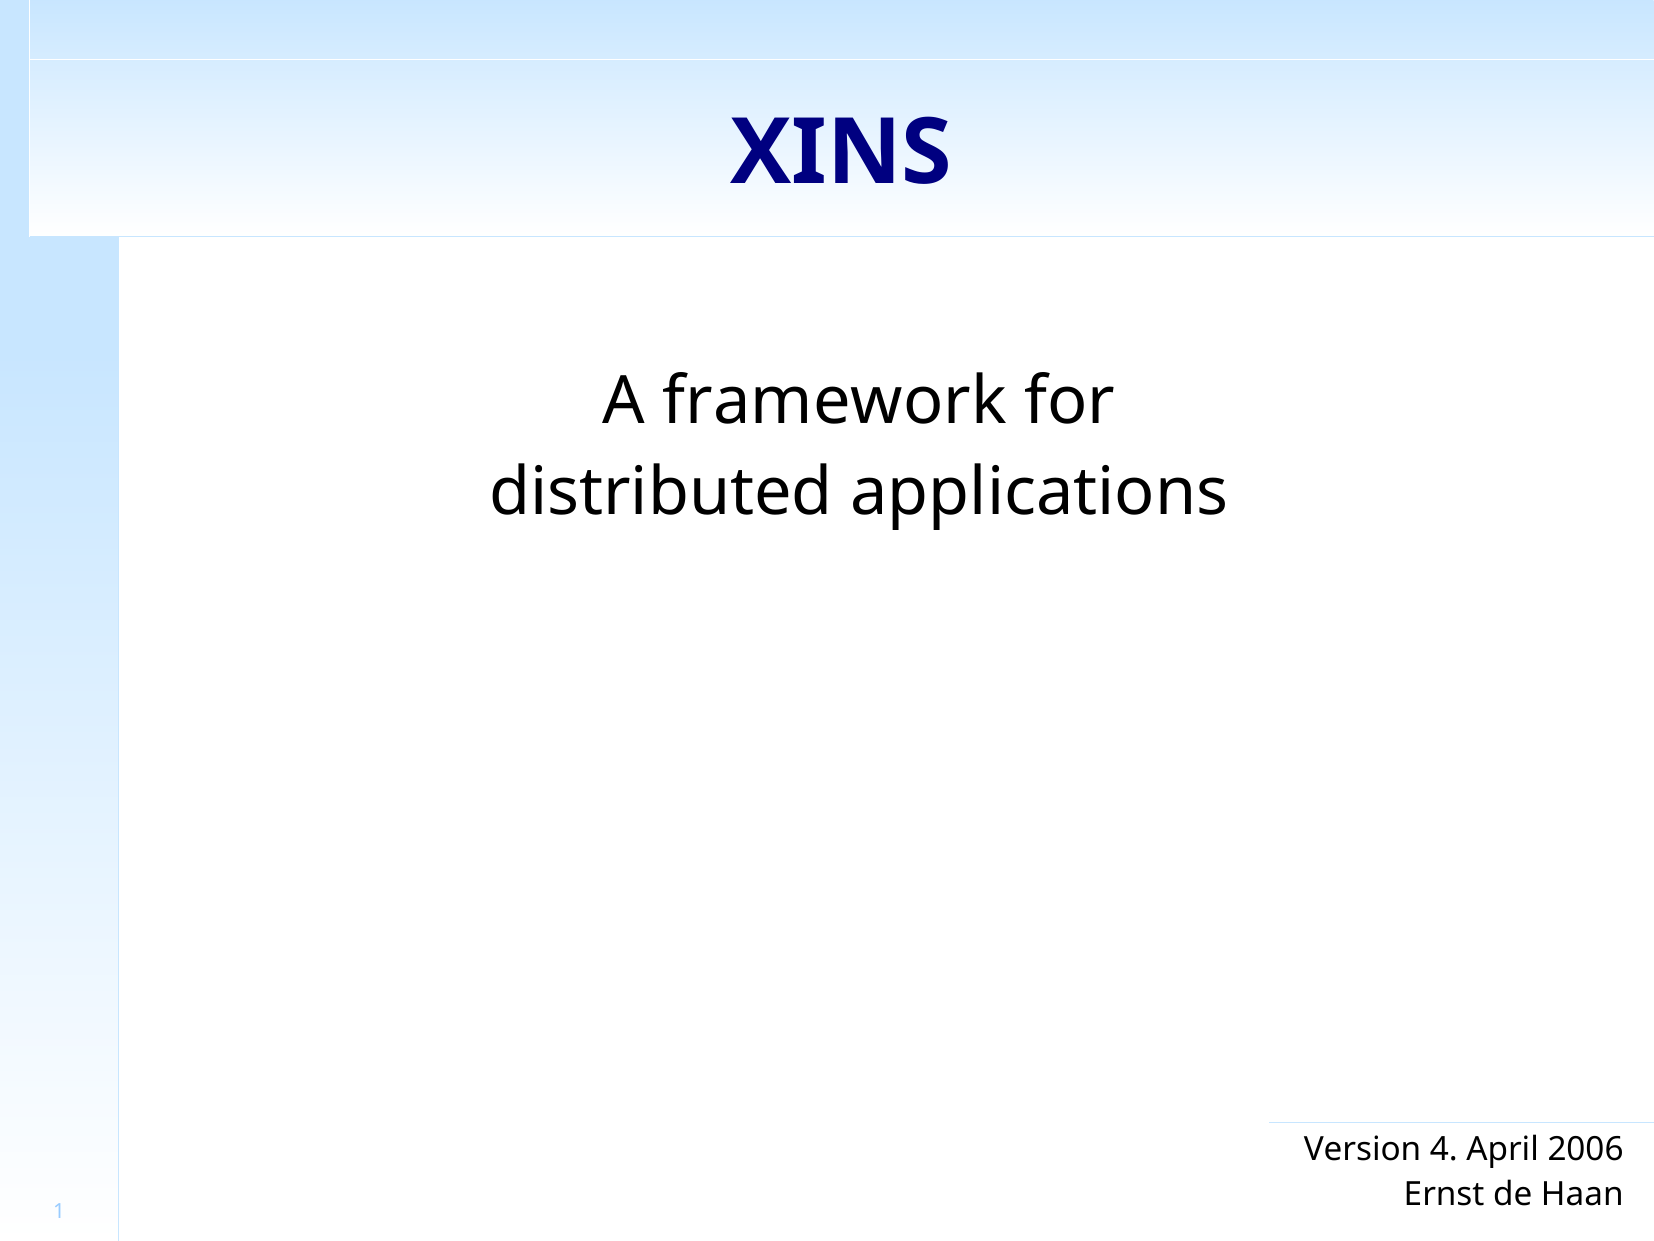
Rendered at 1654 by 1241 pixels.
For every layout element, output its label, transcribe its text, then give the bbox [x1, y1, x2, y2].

text_box Version 4. April 2006 Ernst de Haan [1122, 1129, 1625, 1211]
text_box A framework for distributed applications [147, 295, 1536, 591]
title XINS [29, 59, 1654, 237]
